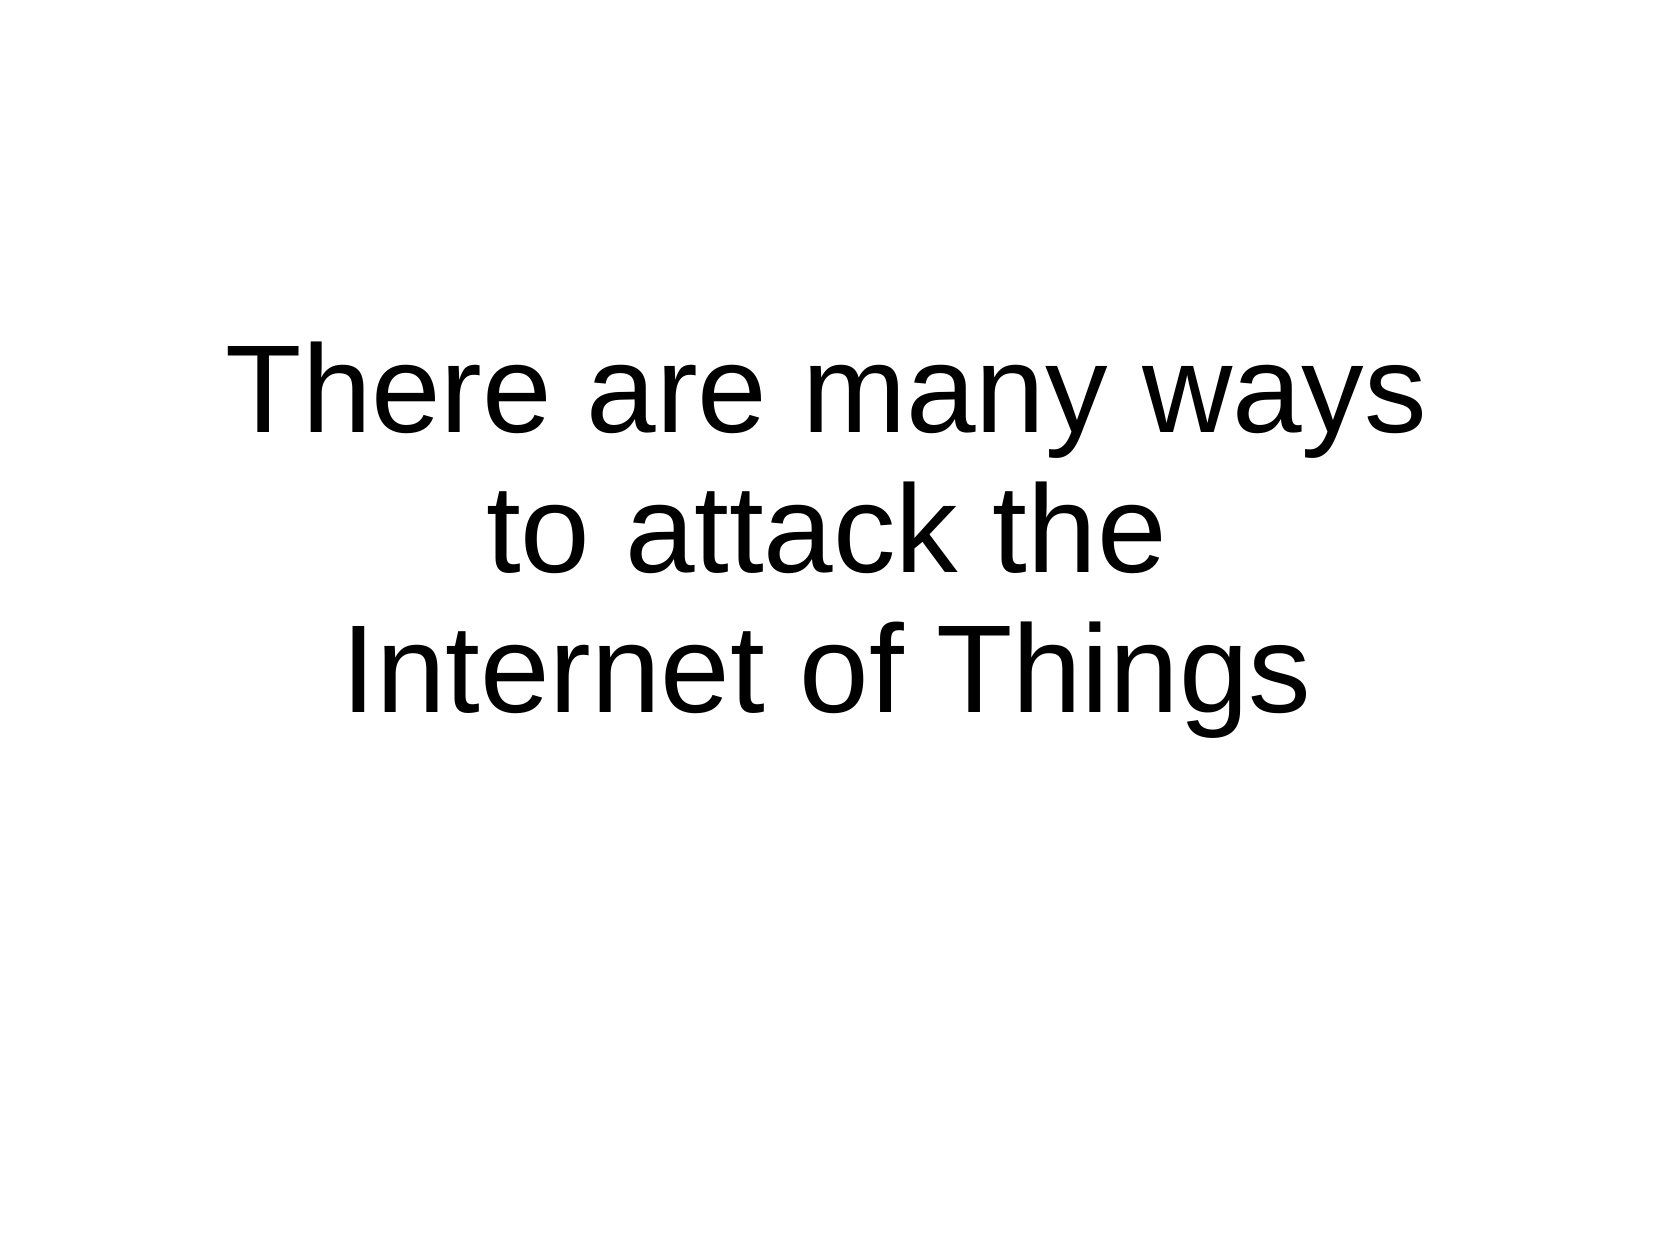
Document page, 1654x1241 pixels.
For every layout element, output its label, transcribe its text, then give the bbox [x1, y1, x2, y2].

subtitle There are many ways to attack the Internet of Things [82, 49, 1571, 1010]
